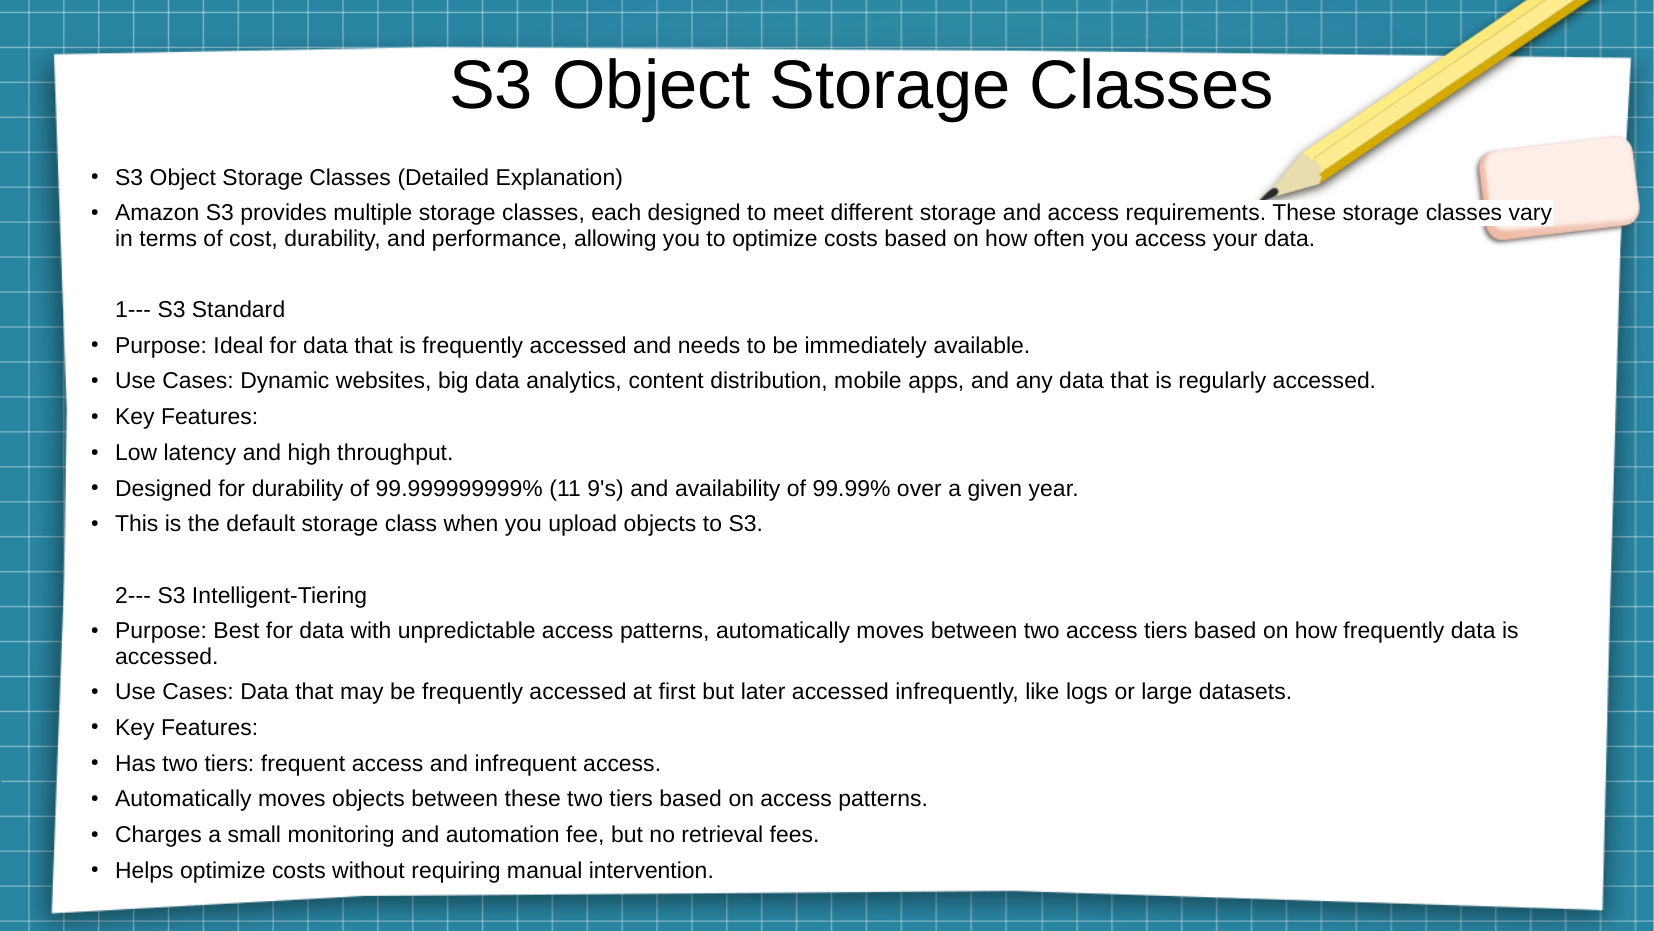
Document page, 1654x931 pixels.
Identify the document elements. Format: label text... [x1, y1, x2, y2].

picture [0, 0, 1654, 931]
list S3 Object Storage Classes (Detailed Explanation) Amazon S3 provides multiple storage classes, each designed to meet different storage and access requirements. These storage classes vary in terms of cost, durability, and performance, allowing you to optimize costs based on how often you access your data. 1--- S3 Standard Purpose: Ideal for data that is frequently accessed and needs to be immediately available. Use Cases: Dynamic websites, big data analytics, content distribution, mobile apps, and any data that is regularly accessed. Key Features: Low latency and high throughput. Designed for durability of 99.999999999% (11 9's) and availability of 99.99% over a given year. This is the default storage class when you upload objects to S3. 2--- S3 Intelligent-Tiering Purpose: Best for data with unpredictable access patterns, automatically moves between two access tiers based on how frequently data is accessed. Use Cases: Data that may be frequently accessed at first but later accessed infrequently, like logs or large datasets. Key Features: Has two tiers: frequent access and infrequent access. Automatically moves objects between these two tiers based on access patterns. Charges a small monitoring and automation fee, but no retrieval fees. Helps optimize costs without requiring manual intervention. [82, 164, 1571, 901]
title S3 Object Storage Classes [82, 7, 1571, 163]
